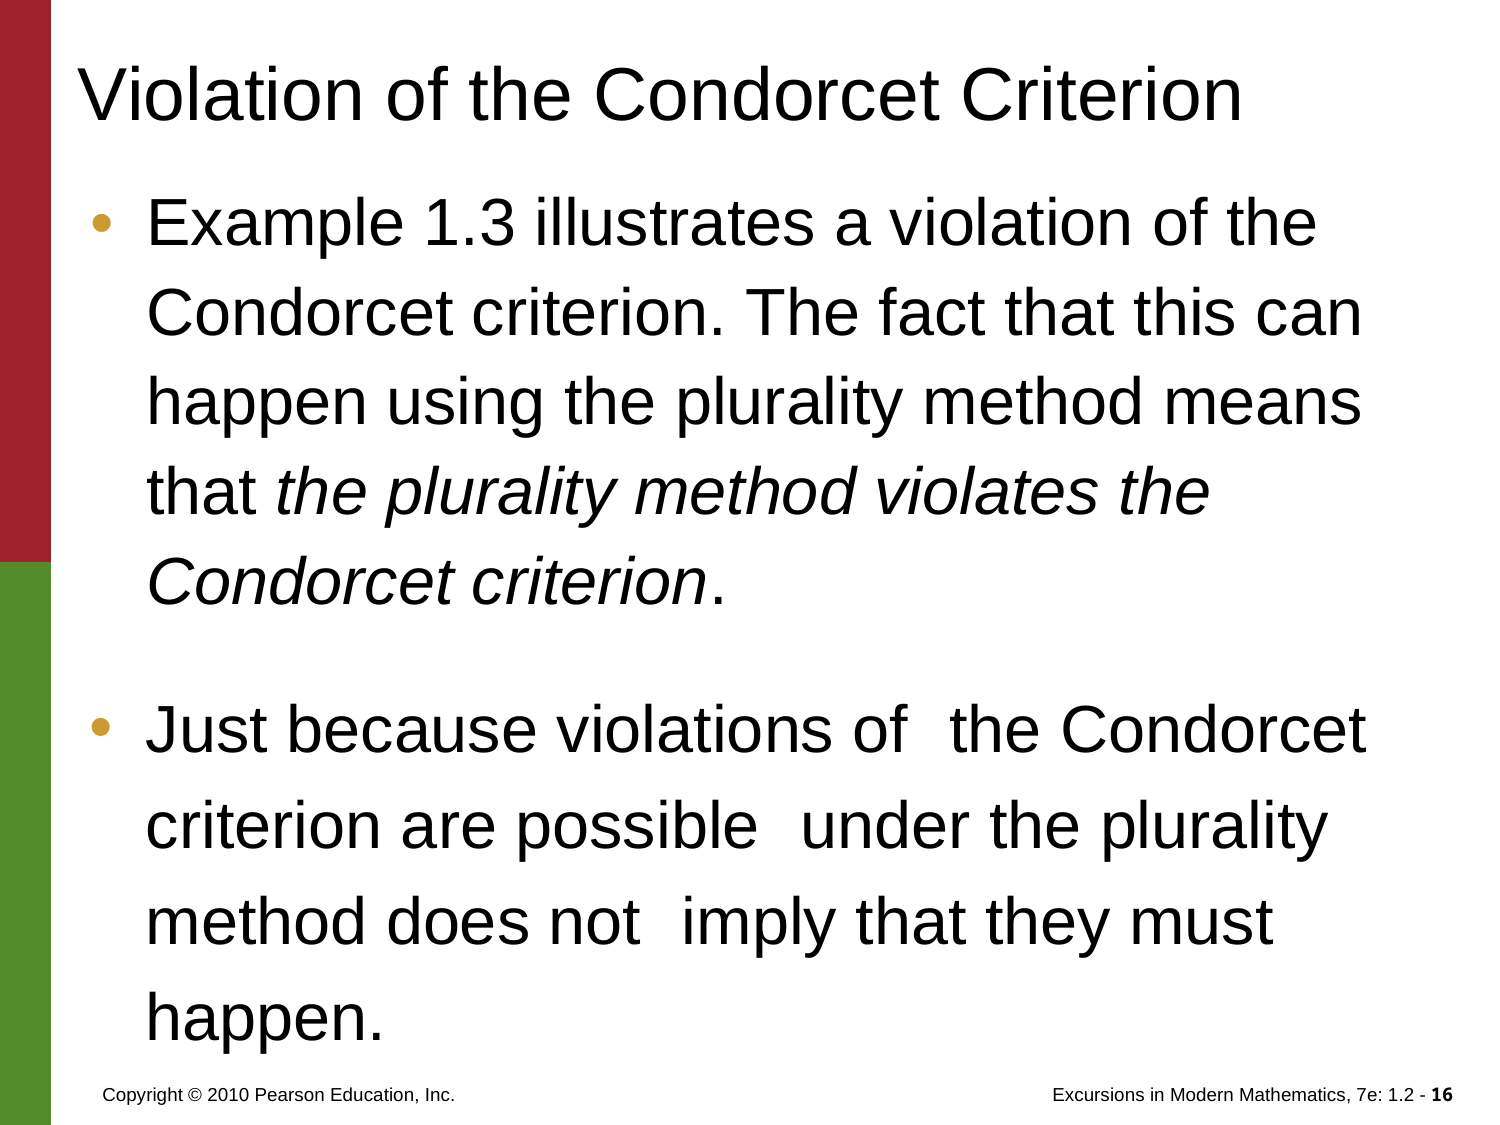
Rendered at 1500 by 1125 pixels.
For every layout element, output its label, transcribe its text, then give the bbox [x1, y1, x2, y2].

text_box Violation of the Condorcet Criterion [62, 37, 1413, 143]
list Example 1.3 illustrates a violation of the Condorcet criterion. The fact that this can happen using the plurality method means that the plurality method violates the Condorcet criterion. [75, 162, 1500, 658]
text_box Just because violations of the Condorcet criterion are possible under the plurality method does not imply that they must happen. [74, 662, 1450, 1063]
